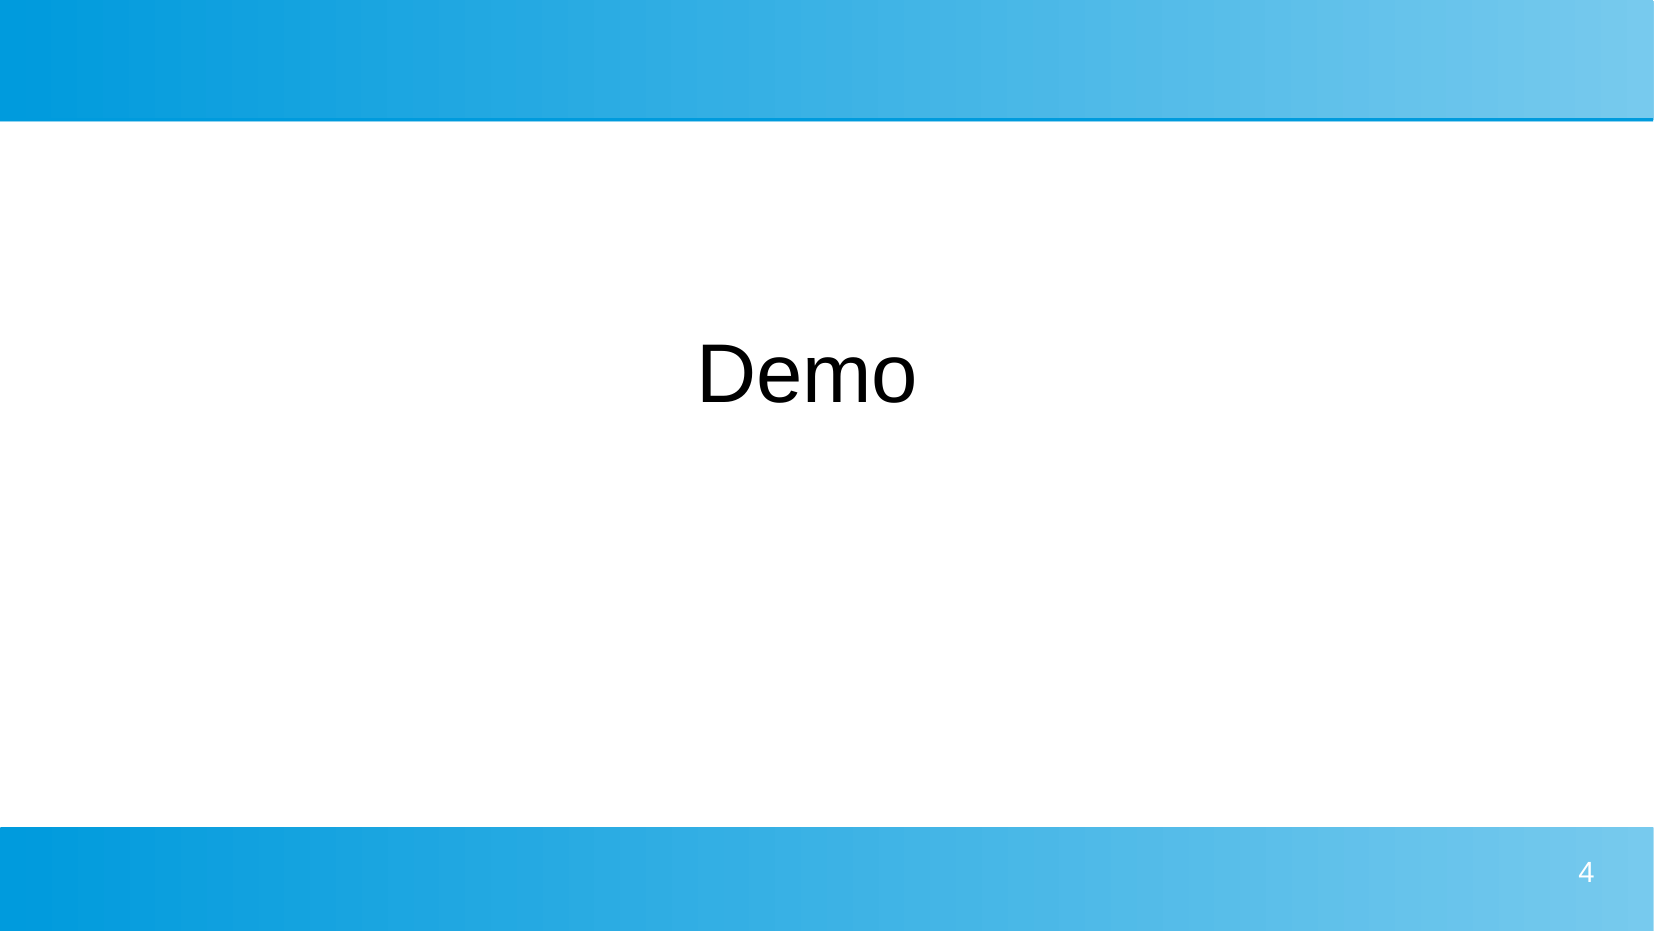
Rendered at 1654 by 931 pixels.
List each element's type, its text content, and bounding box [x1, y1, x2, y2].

title Demo [39, 326, 1576, 420]
